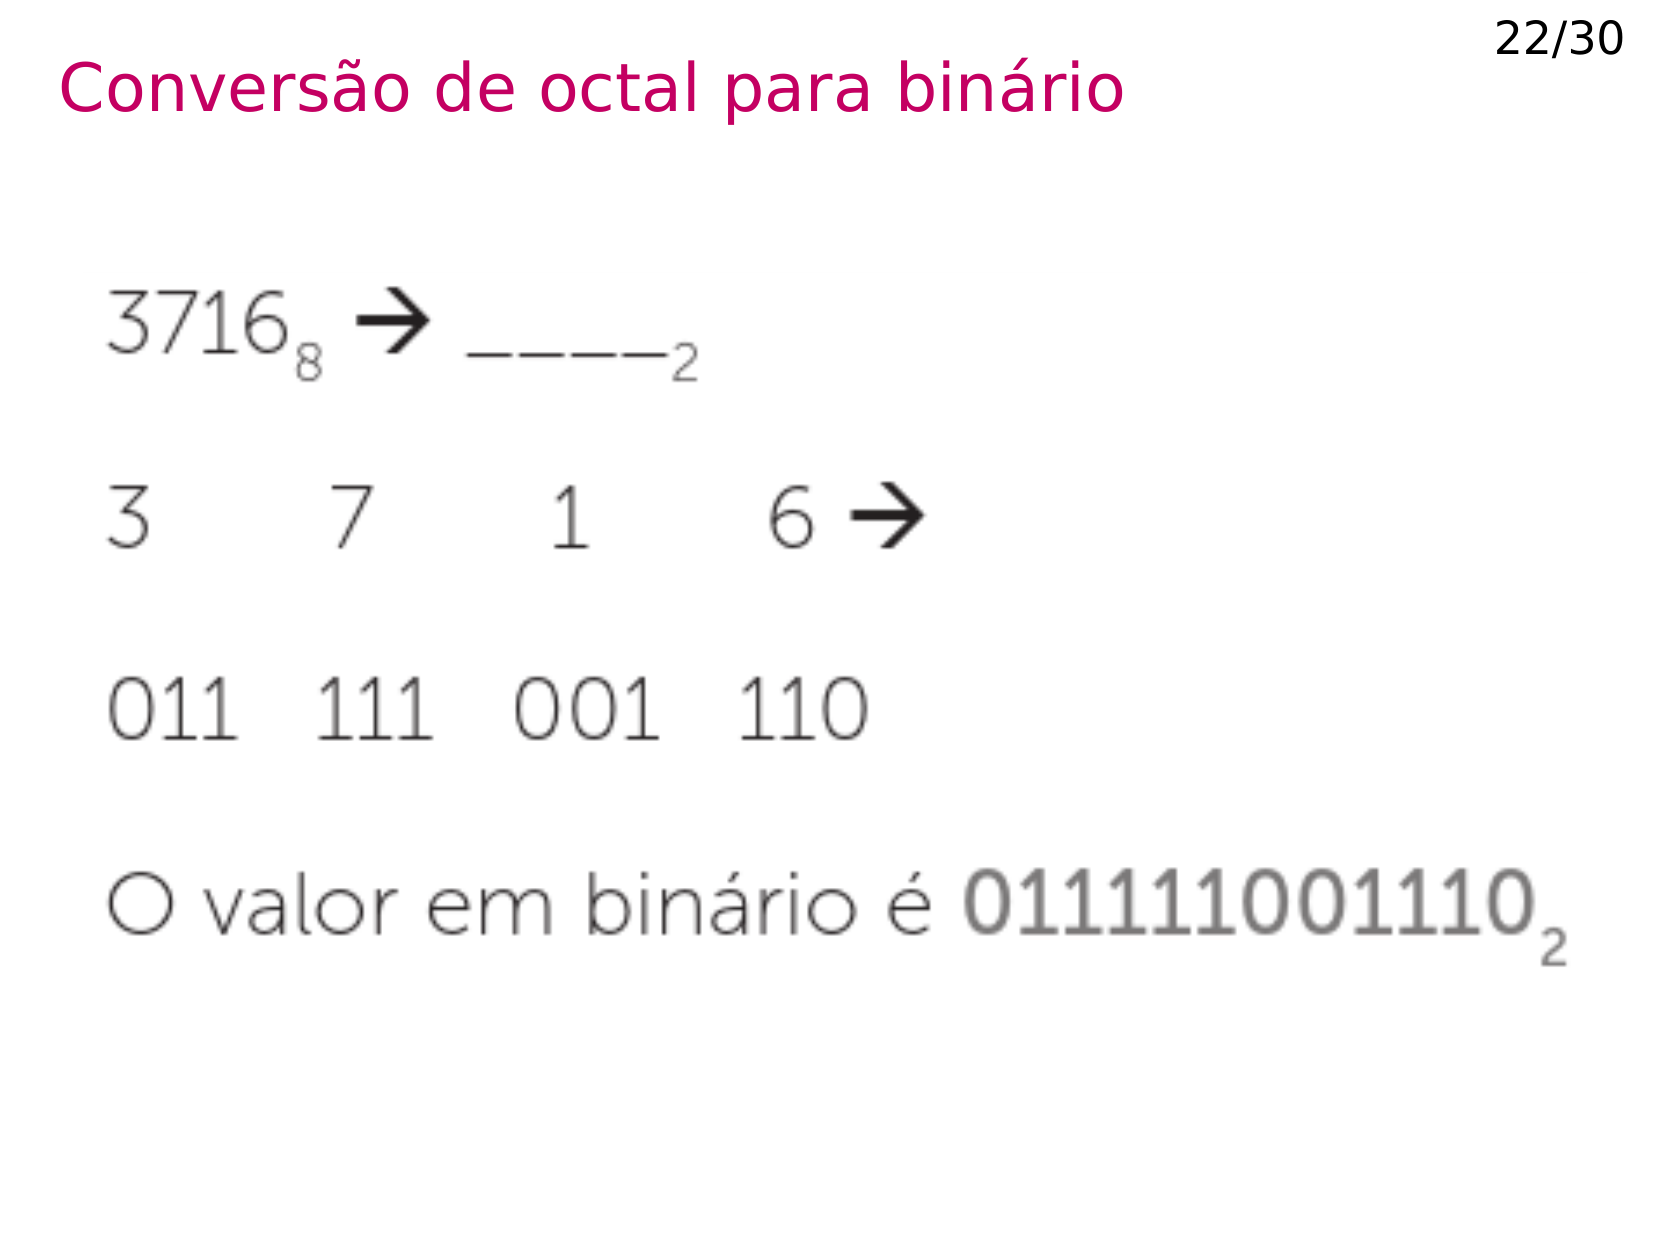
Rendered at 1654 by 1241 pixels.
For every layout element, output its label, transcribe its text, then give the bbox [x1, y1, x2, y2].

title Conversão de octal para binário [59, 29, 1625, 148]
picture [83, 271, 1588, 981]
